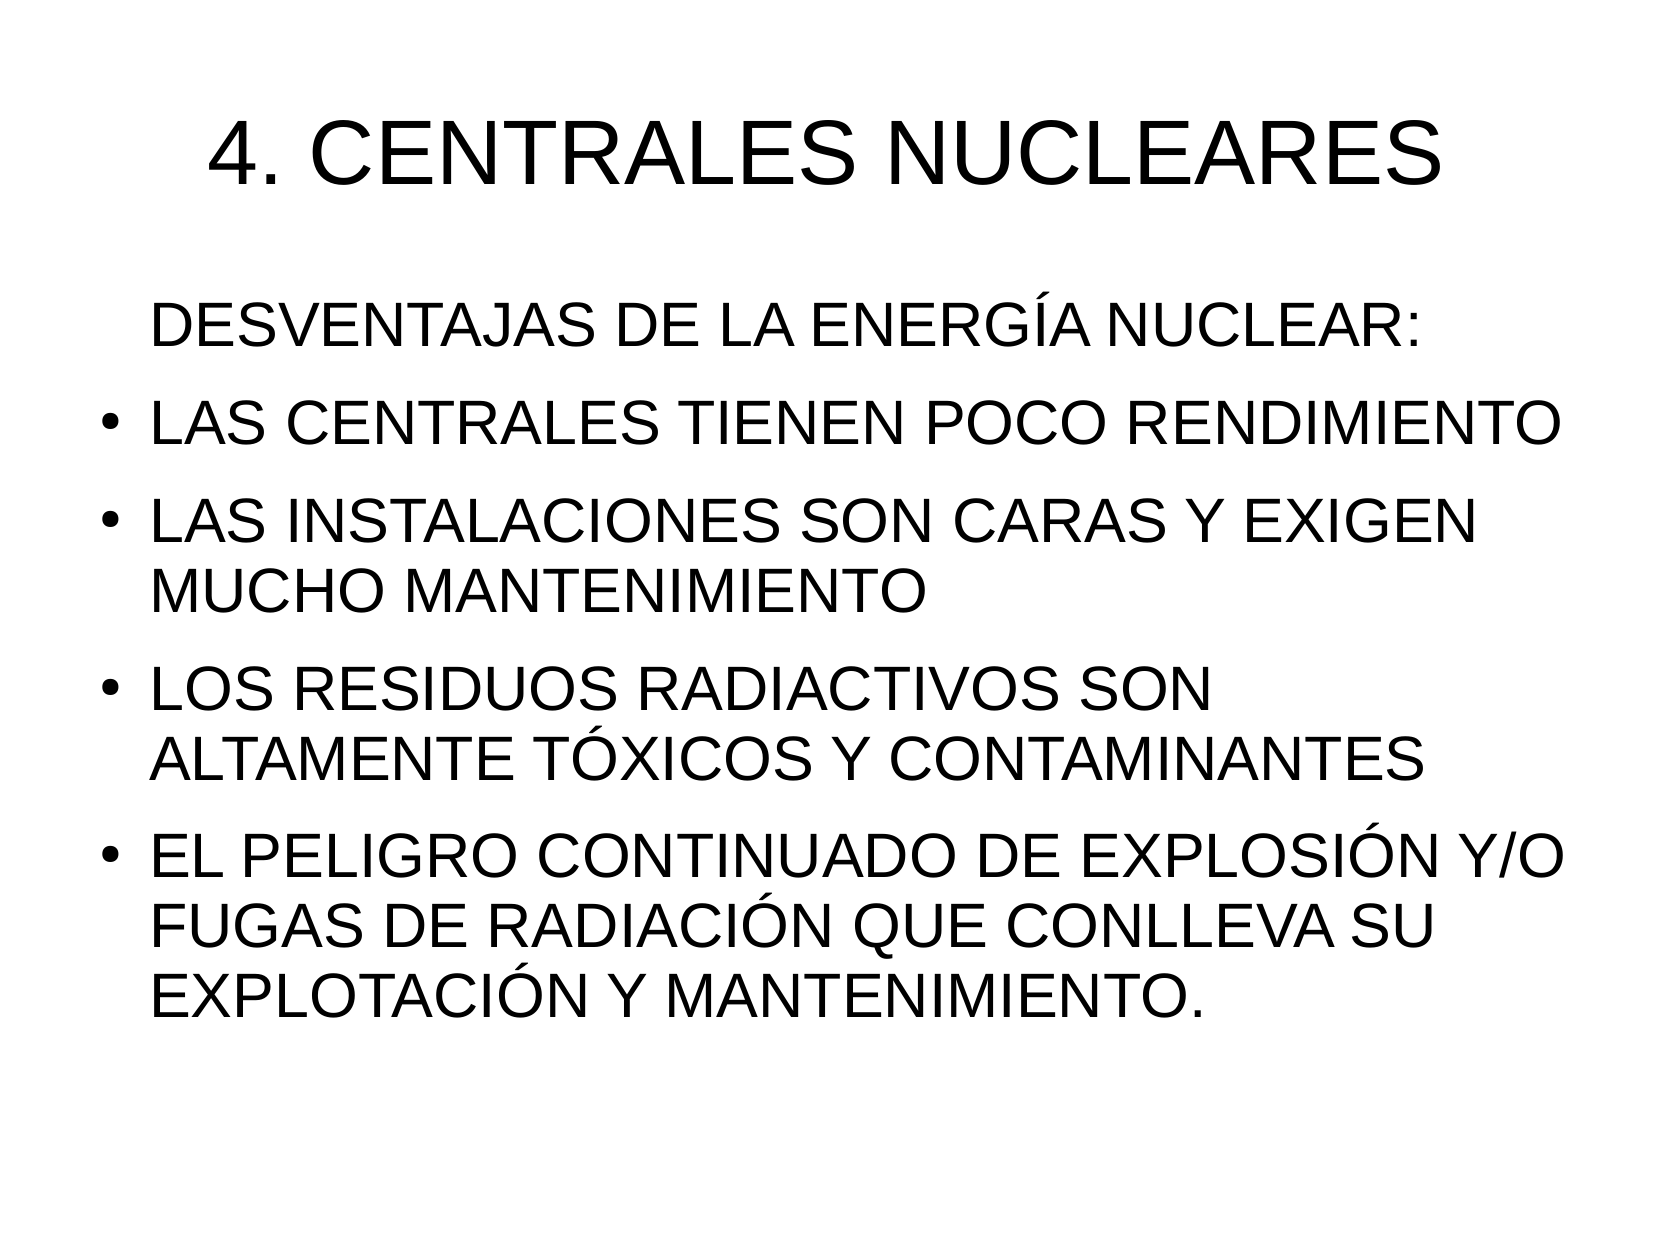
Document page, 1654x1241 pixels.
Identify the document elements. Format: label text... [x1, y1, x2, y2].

list DESVENTAJAS DE LA ENERGÍA NUCLEAR: LAS CENTRALES TIENEN POCO RENDIMIENTO LAS INSTALACIONES SON CARAS Y EXIGEN MUCHO MANTENIMIENTO LOS RESIDUOS RADIACTIVOS SON ALTAMENTE TÓXICOS Y CONTAMINANTES EL PELIGRO CONTINUADO DE EXPLOSIÓN Y/O FUGAS DE RADIACIÓN QUE CONLLEVA SU EXPLOTACIÓN Y MANTENIMIENTO. [82, 290, 1571, 1109]
title 4. CENTRALES NUCLEARES [82, 56, 1571, 250]
